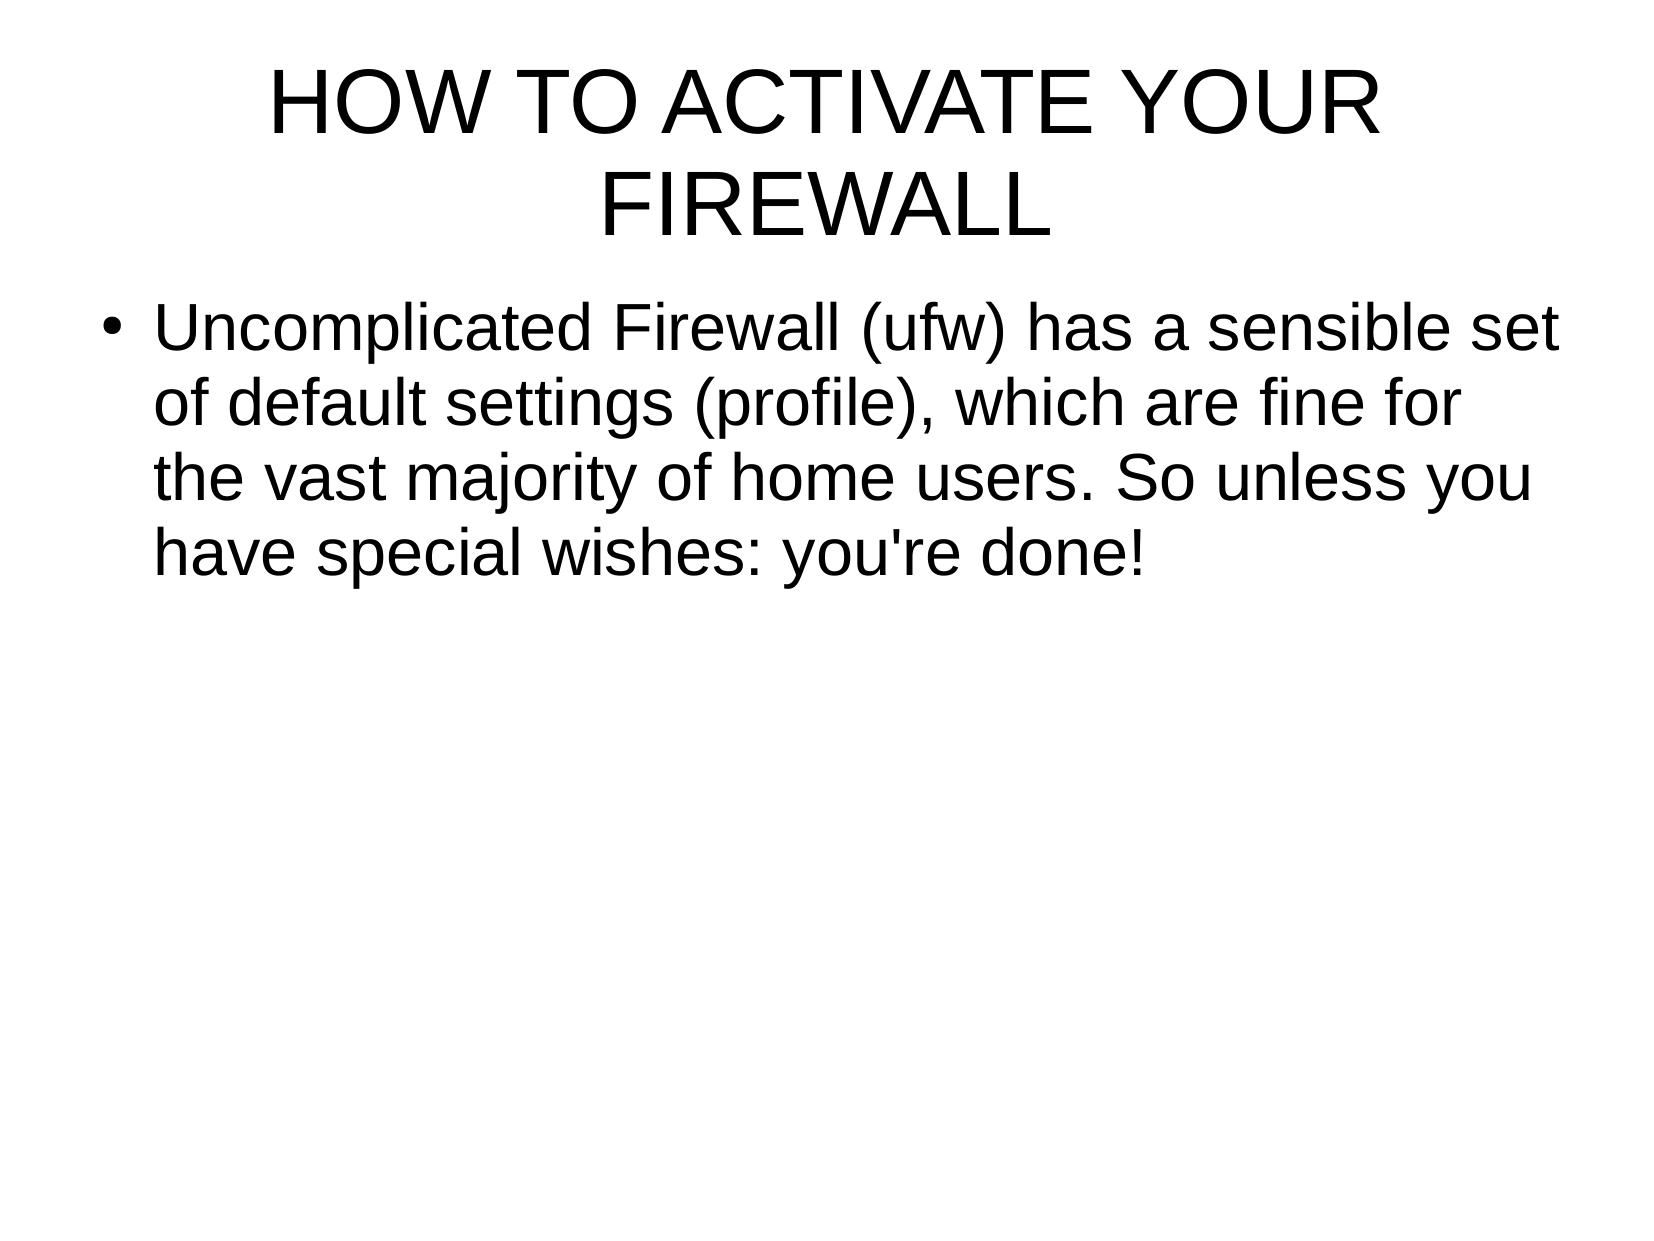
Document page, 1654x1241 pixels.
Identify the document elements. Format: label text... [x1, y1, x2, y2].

list Uncomplicated Firewall (ufw) has a sensible set of default settings (profile), which are fine for the vast majority of home users. So unless you have special wishes: you're done! [82, 290, 1571, 1010]
title HOW TO ACTIVATE YOUR FIREWALL [82, 49, 1571, 257]
